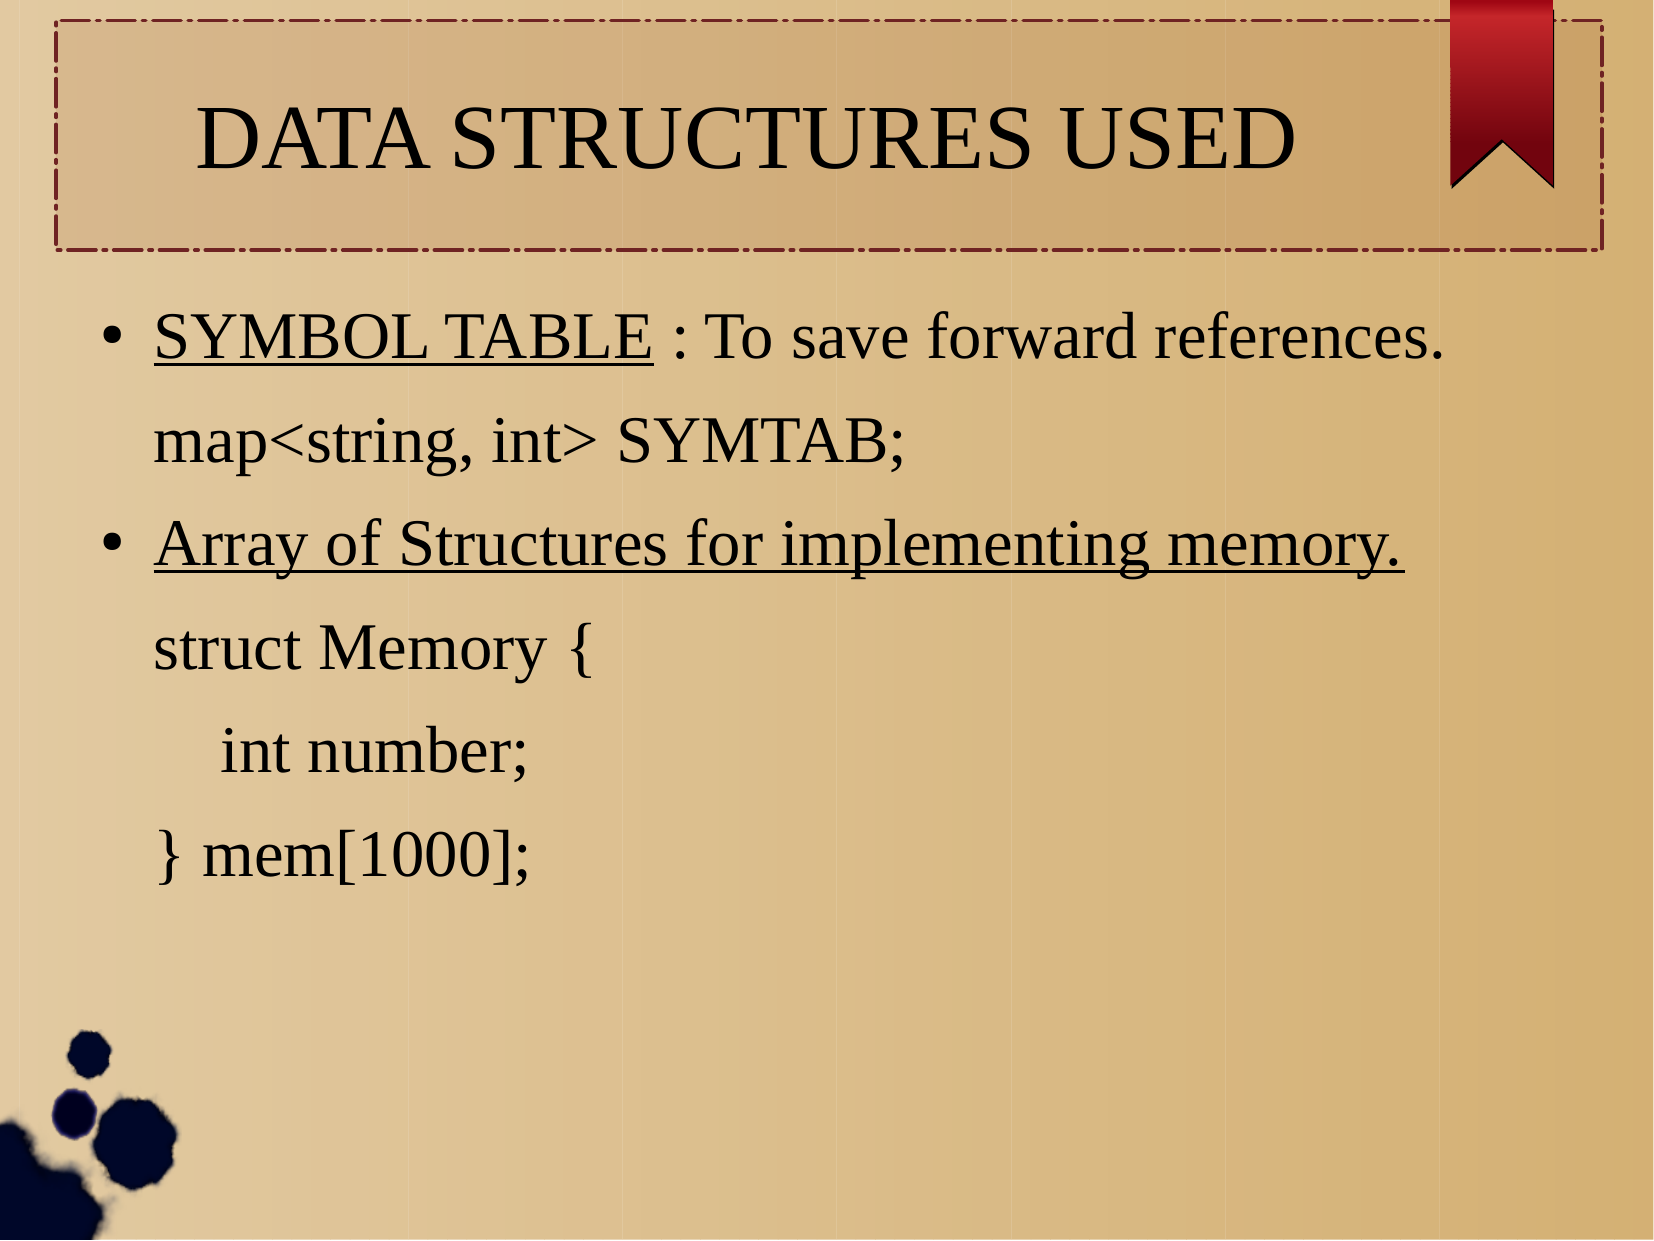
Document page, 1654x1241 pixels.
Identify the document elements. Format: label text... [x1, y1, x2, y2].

list SYMBOL TABLE : To save forward references. map<string, int> SYMTAB; Array of Structures for implementing memory. struct Memory { int number; } mem[1000]; [82, 299, 1571, 1019]
title DATA STRUCTURES USED [82, 47, 1412, 229]
